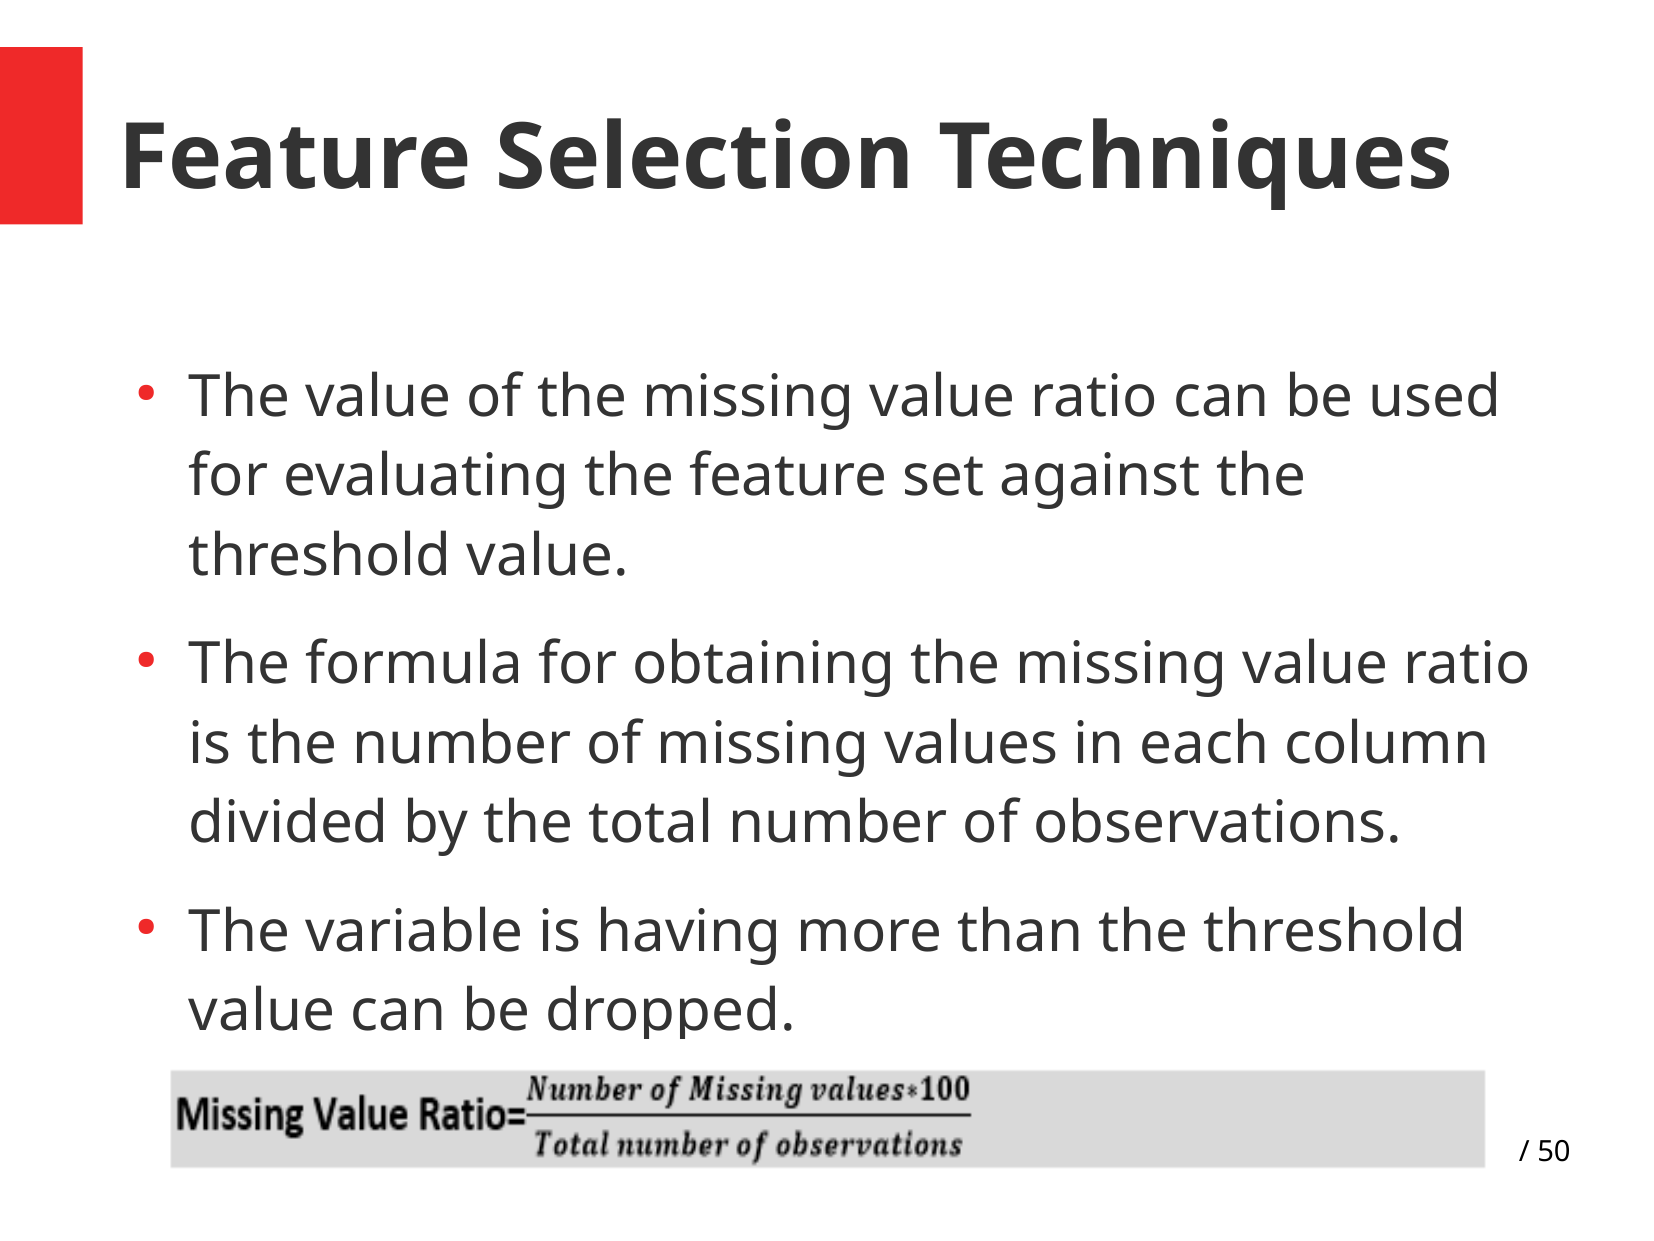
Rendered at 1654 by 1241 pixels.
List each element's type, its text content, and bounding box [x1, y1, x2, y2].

picture [141, 1039, 1516, 1217]
title Feature Selection Techniques [118, 49, 1571, 257]
list The value of the missing value ratio can be used for evaluating the feature set against the threshold value. The formula for obtaining the missing value ratio is the number of missing values in each column divided by the total number of observations. The variable is having more than the threshold value can be dropped. [118, 354, 1536, 1074]
